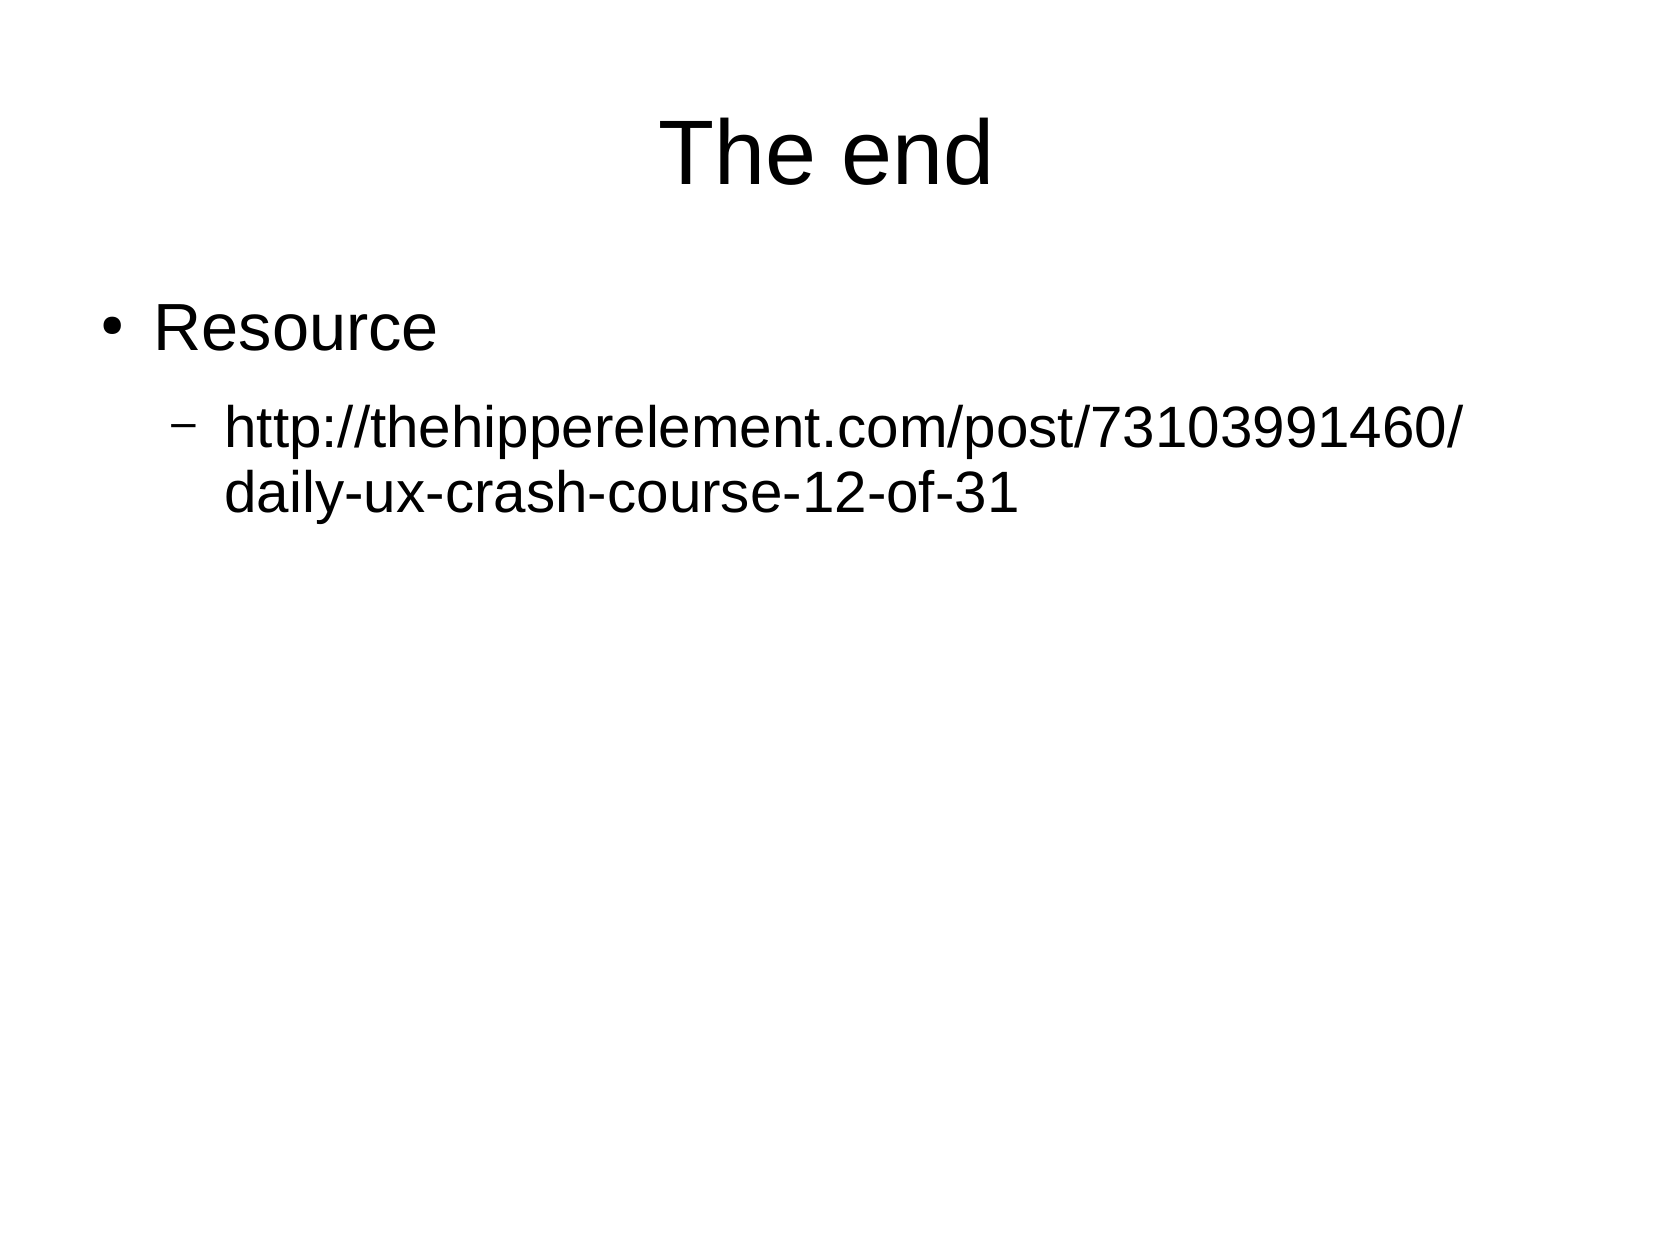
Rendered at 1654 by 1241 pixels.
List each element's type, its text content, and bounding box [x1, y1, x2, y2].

title The end [82, 49, 1571, 257]
list Resource http://thehipperelement.com/post/73103991460/daily-ux-crash-course-12-of-31 [82, 290, 1571, 1010]
